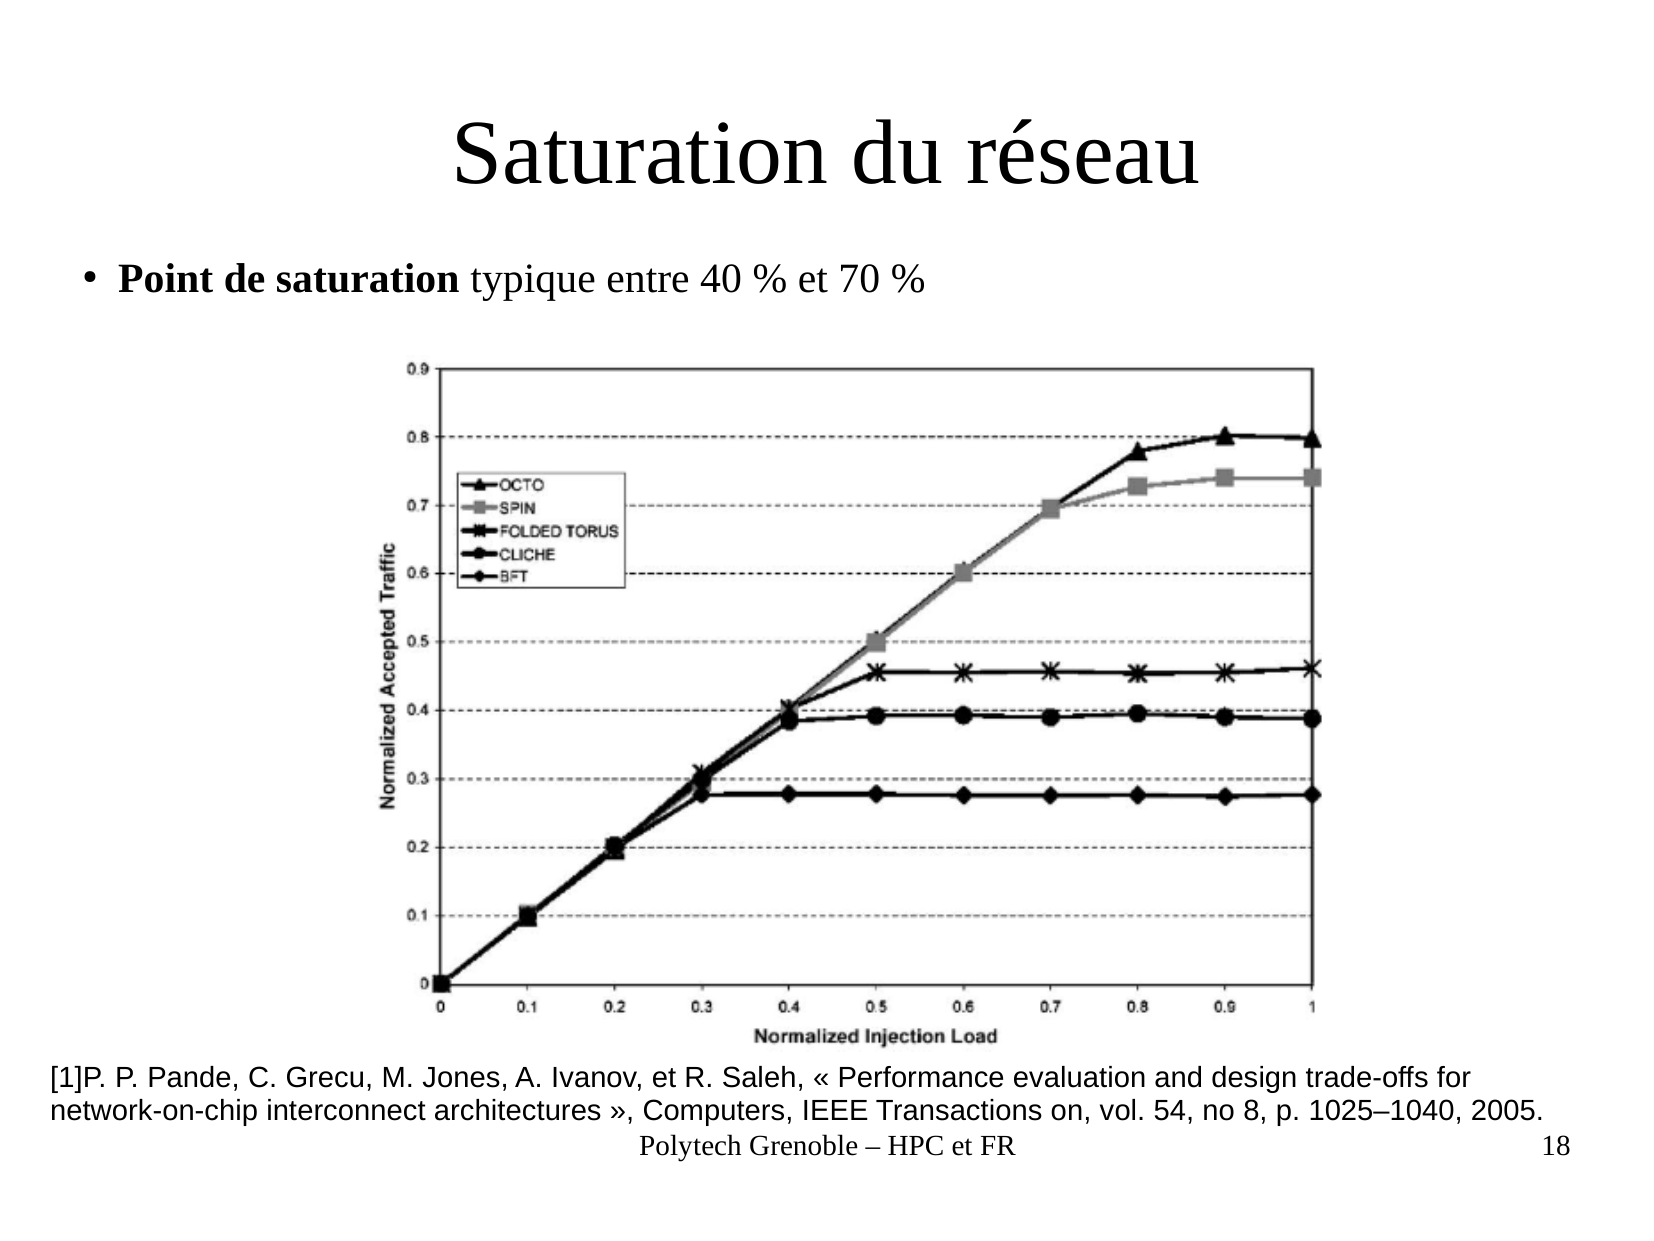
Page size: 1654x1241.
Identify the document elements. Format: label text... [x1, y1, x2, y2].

text_box [1]P. P. Pande, C. Grecu, M. Jones, A. Ivanov, et R. Saleh, « Performance evaluation and design trade-offs for network-on-chip interconnect architectures », Computers, IEEE Transactions on, vol. 54, no 8, p. 1025–1040, 2005. [35, 1053, 1571, 1134]
title Saturation du réseau [82, 49, 1571, 183]
list Point de saturation typique entre 40 % et 70 % [82, 183, 1571, 1053]
picture [354, 354, 1338, 1052]
